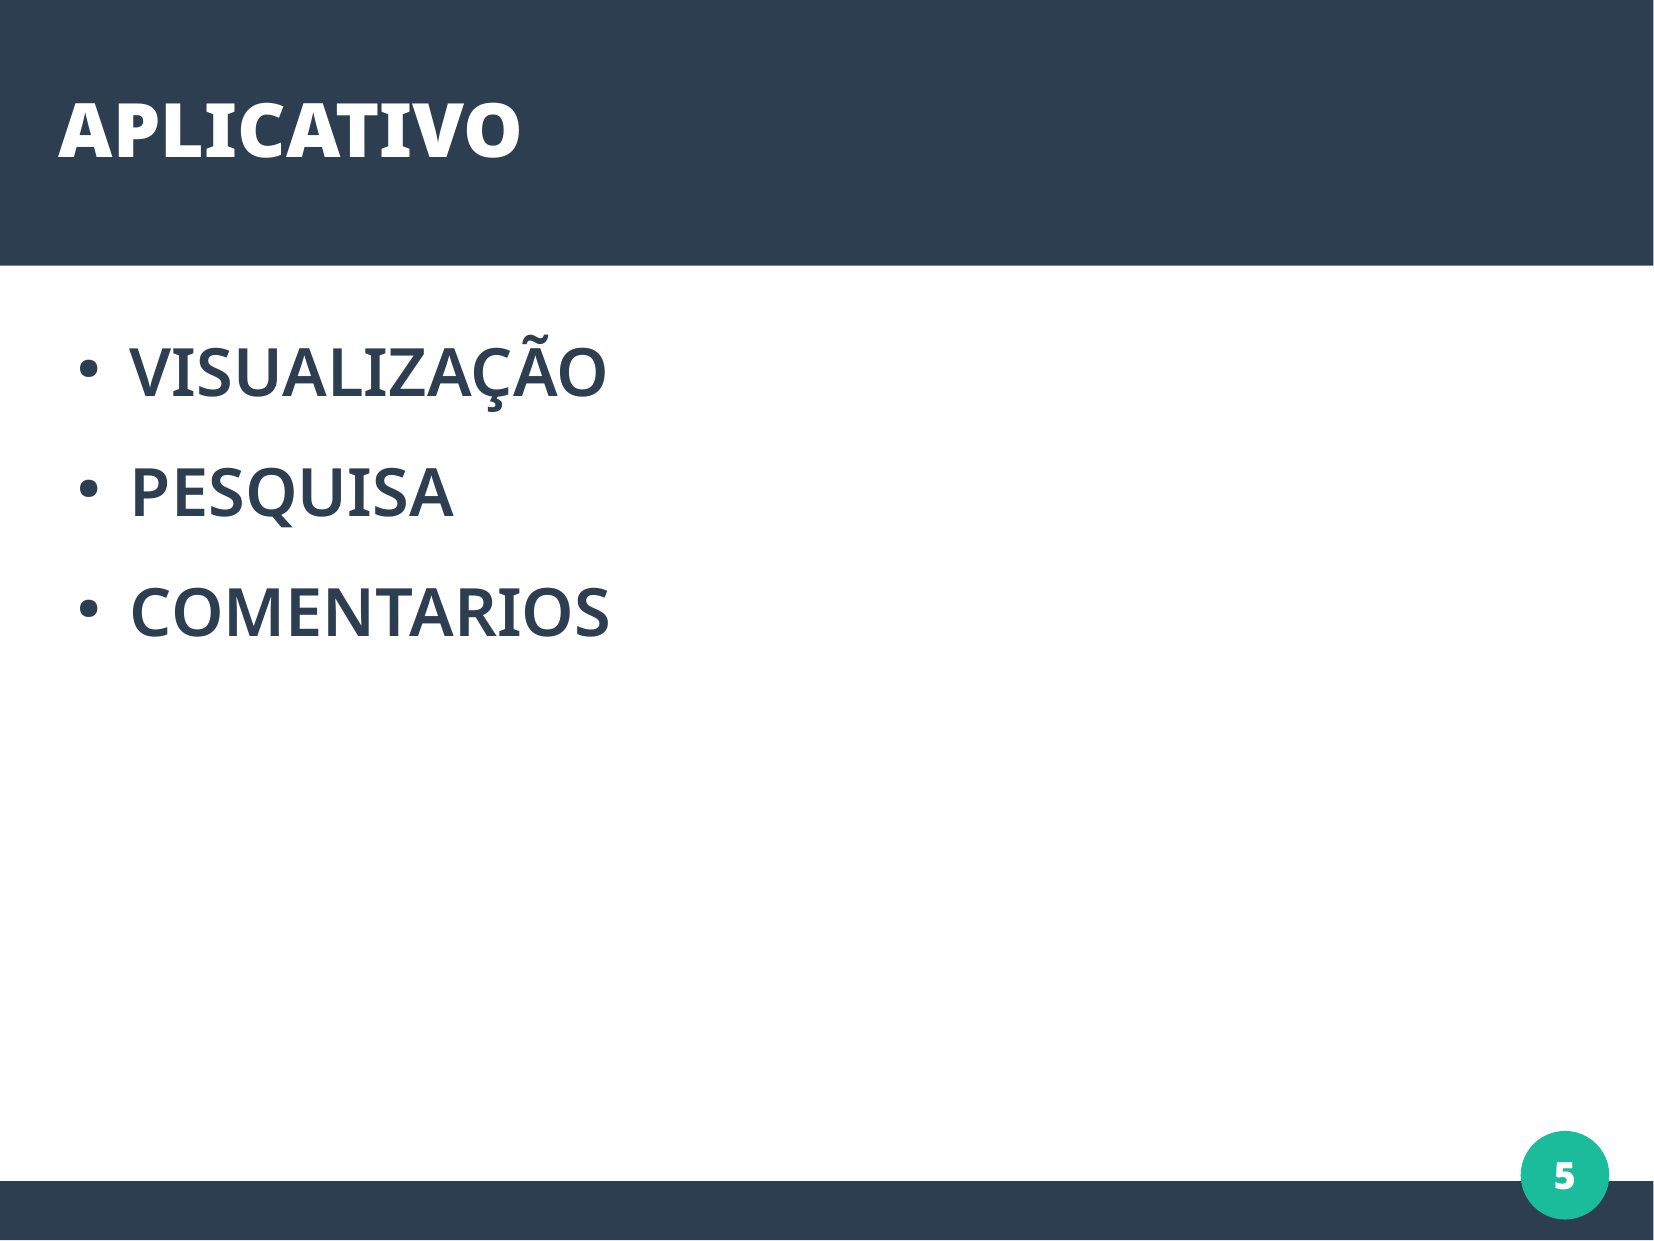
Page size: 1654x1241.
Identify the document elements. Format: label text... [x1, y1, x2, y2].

title APLICATIVO [59, 49, 1595, 207]
list VISUALIZAÇÃO PESQUISA COMENTARIOS [59, 324, 1595, 1152]
